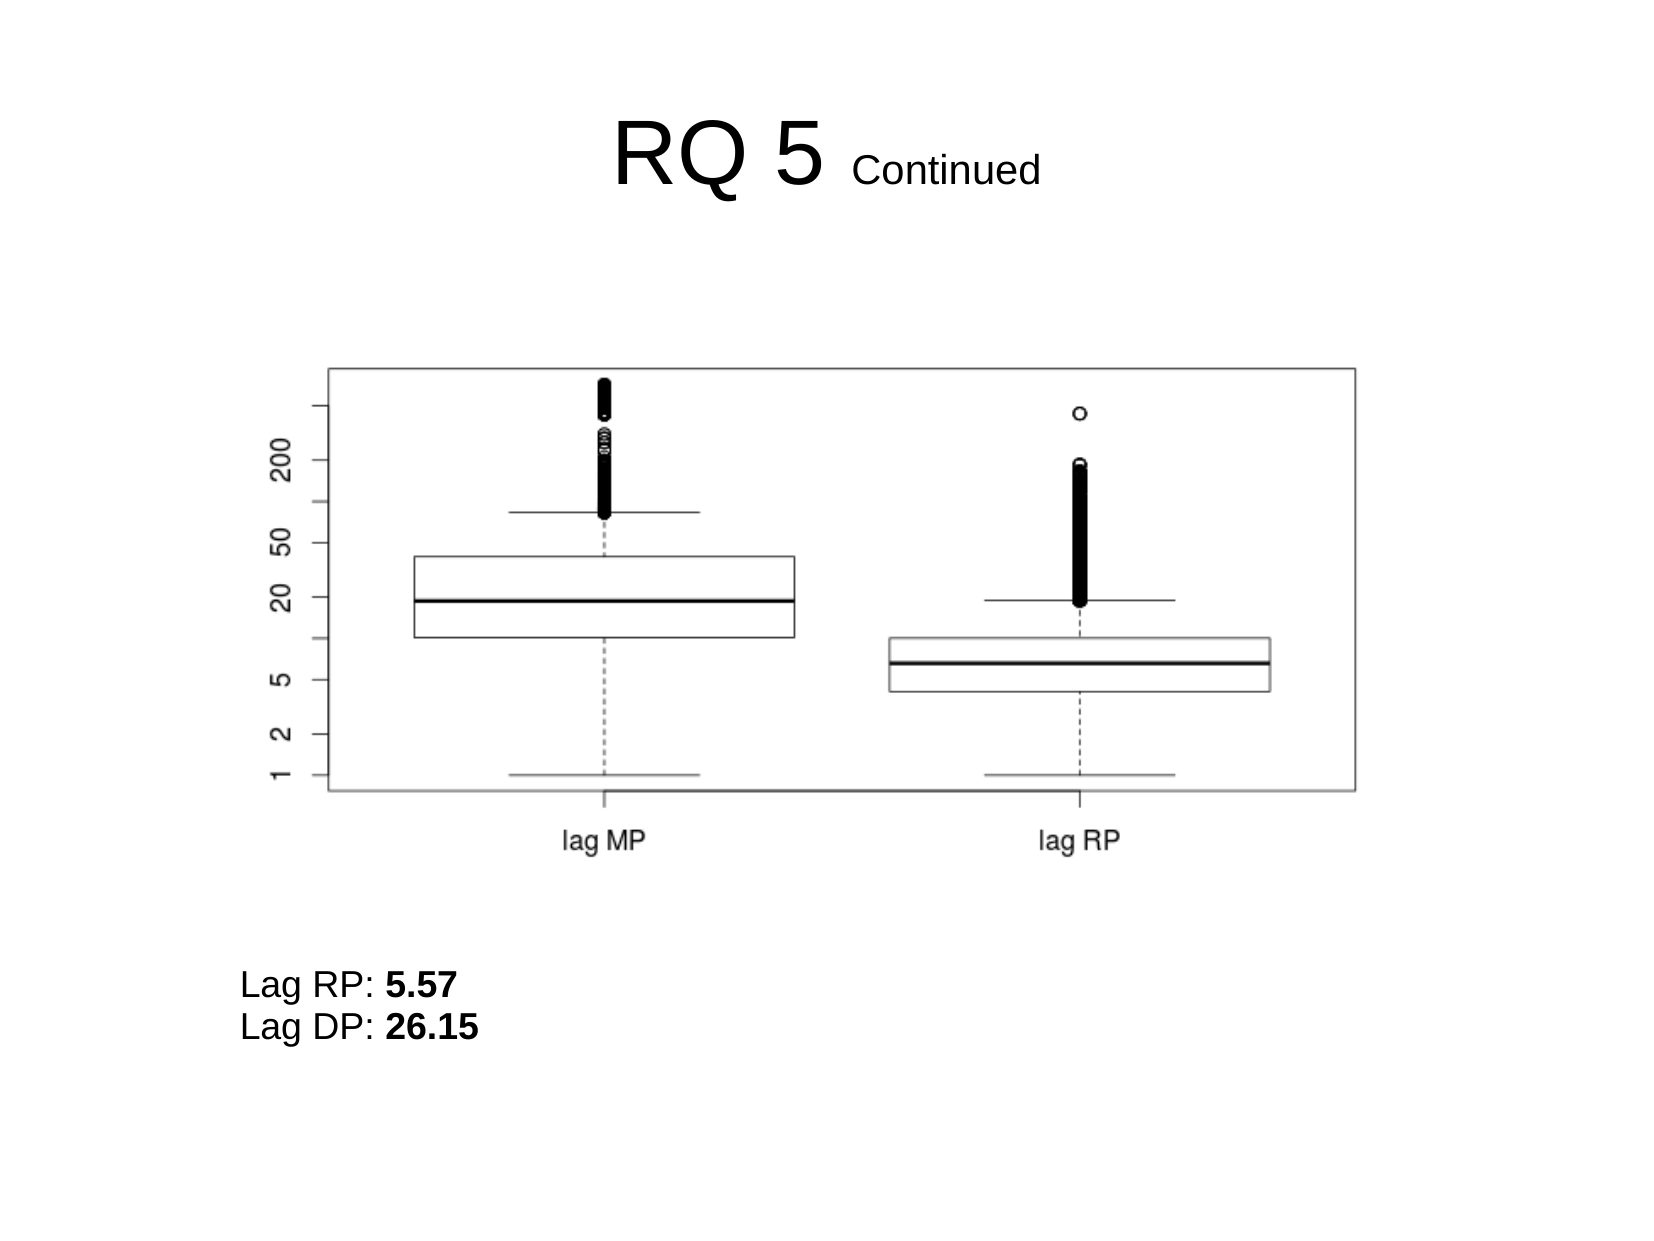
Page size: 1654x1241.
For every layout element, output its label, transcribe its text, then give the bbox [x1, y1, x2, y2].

picture [196, 236, 1424, 957]
title RQ 5 Continued [82, 49, 1571, 257]
text_box Lag RP: 5.57 Lag DP: 26.15 [225, 956, 691, 1056]
